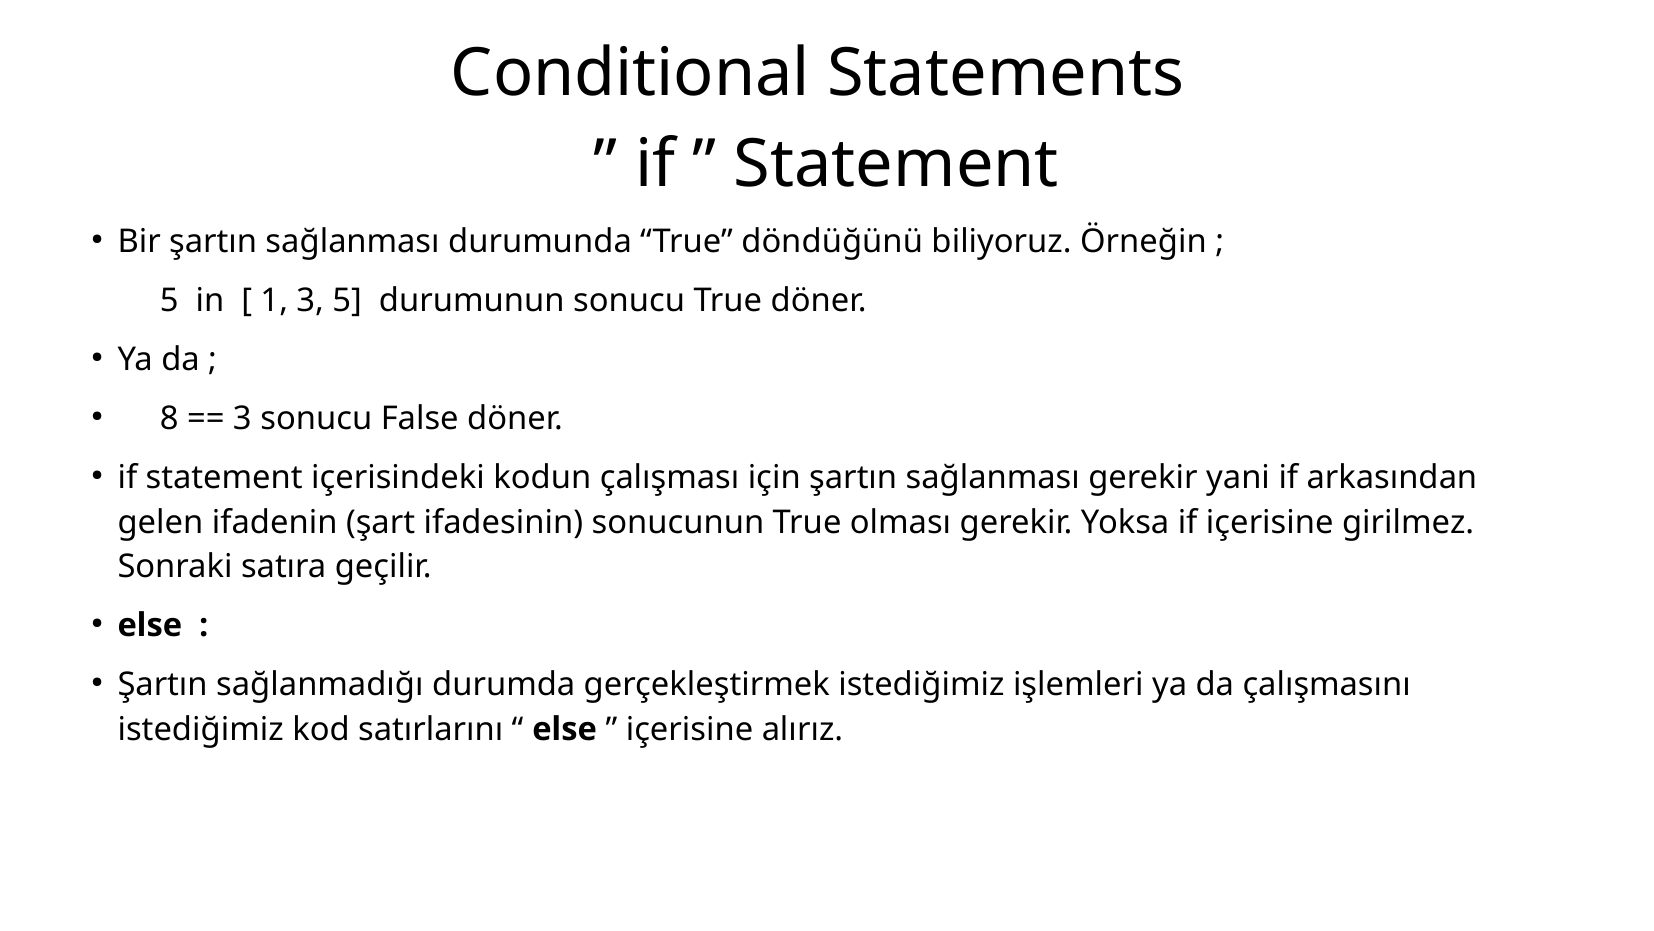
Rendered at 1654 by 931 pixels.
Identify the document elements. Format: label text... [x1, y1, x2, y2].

list Bir şartın sağlanması durumunda “True” döndüğünü biliyoruz. Örneğin ; 5 in [ 1, 3, 5] durumunun sonucu True döner. Ya da ; 8 == 3 sonucu False döner. if statement içerisindeki kodun çalışması için şartın sağlanması gerekir yani if arkasından gelen ifadenin (şart ifadesinin) sonucunun True olması gerekir. Yoksa if içerisine girilmez. Sonraki satıra geçilir. else : Şartın sağlanmadığı durumda gerçekleştirmek istediğimiz işlemleri ya da çalışmasını istediğimiz kod satırlarını “ else ” içerisine alırız. [82, 217, 1571, 758]
title Conditional Statements ” if ” Statement [82, 21, 1571, 208]
